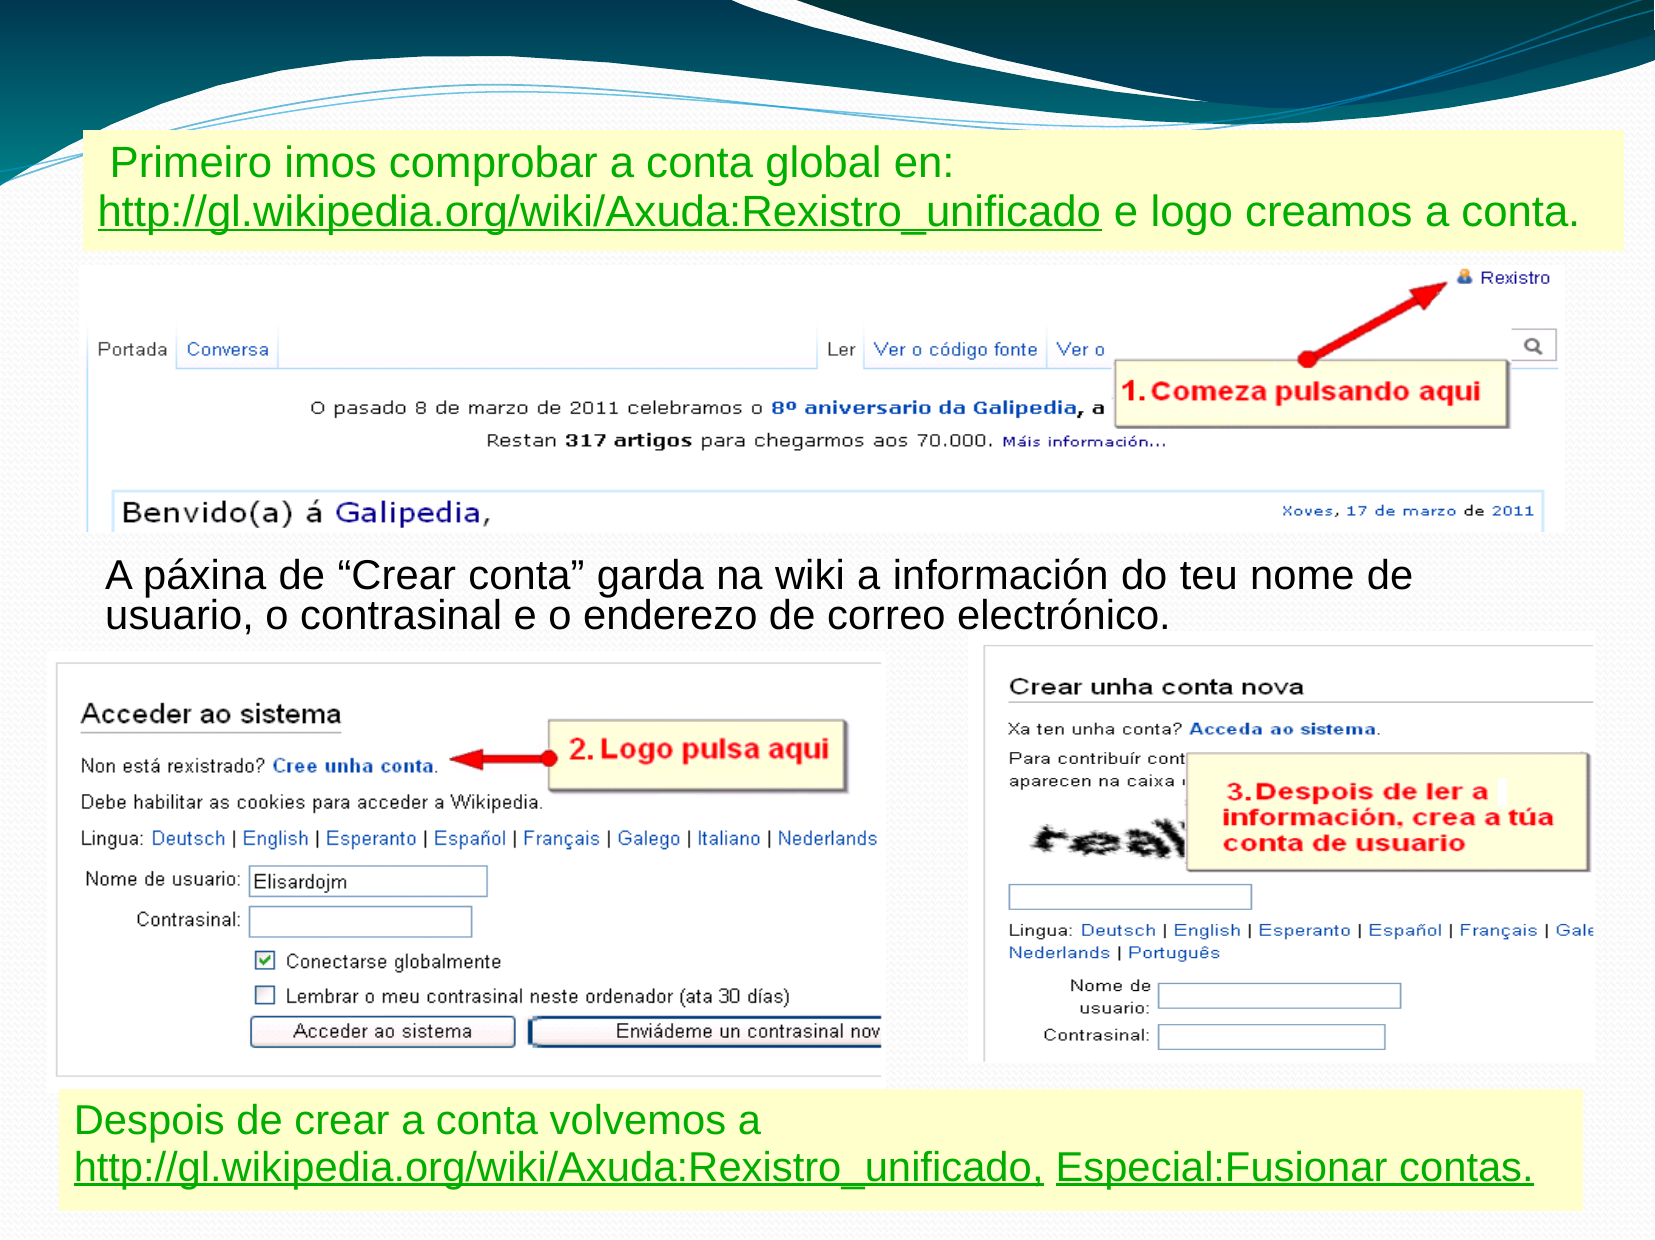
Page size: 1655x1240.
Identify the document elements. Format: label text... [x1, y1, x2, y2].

table_header Primeiro imos comprobar a conta global en: http://gl.wikipedia.org/wiki/Axuda:Rexistro_unificado e logo creamos a conta. [83, 130, 1624, 251]
picture [735, 0, 1183, 99]
subtitle A páxina de “Crear conta” garda na wiki a información do teu nome de usuario, o contrasinal e o enderezo de correo electrónico. [88, 549, 1465, 643]
picture [0, 57, 1655, 1240]
table_header Despois de crear a conta volvemos a http://gl.wikipedia.org/wiki/Axuda:Rexistro_unificado, Especial:Fusionar contas. [59, 1089, 1583, 1211]
